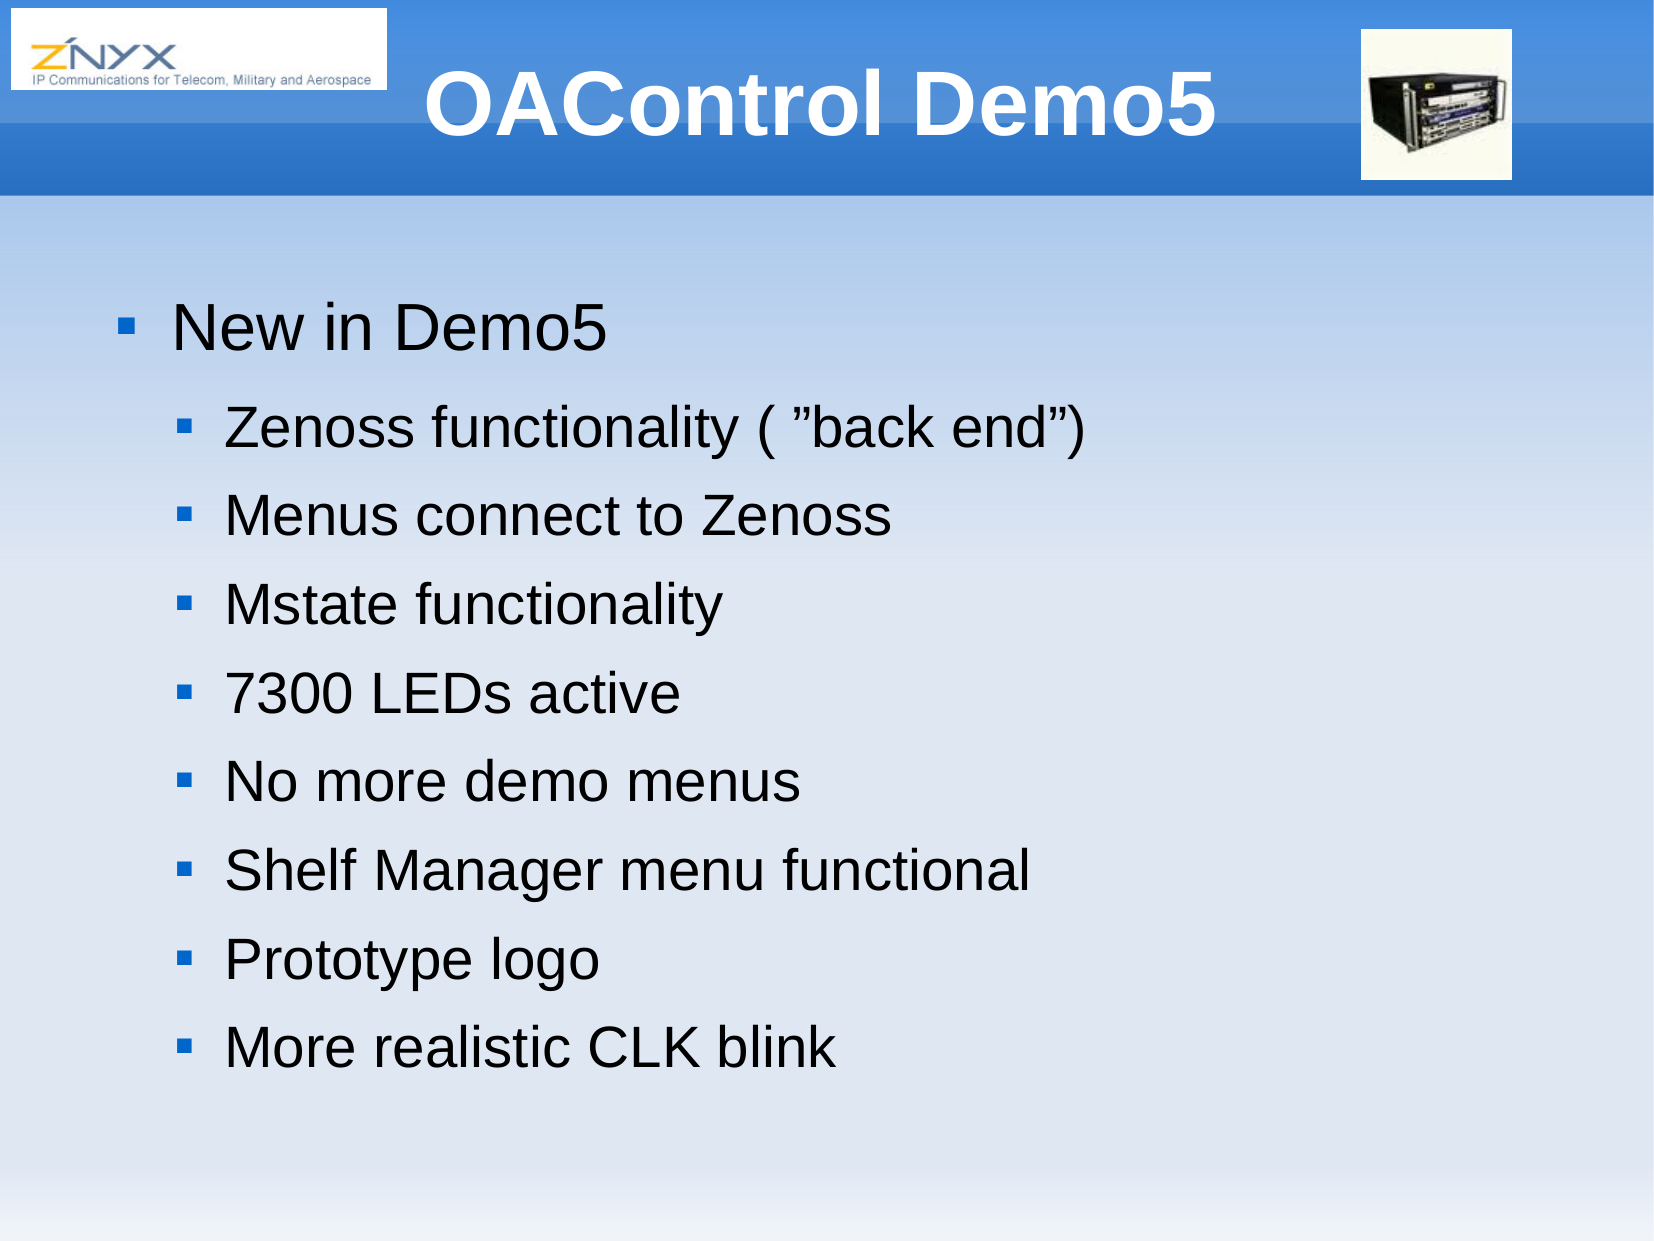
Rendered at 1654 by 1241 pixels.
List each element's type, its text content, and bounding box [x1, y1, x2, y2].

title OAControl Demo5 [76, 0, 1565, 208]
picture [0, 0, 1654, 1241]
list New in Demo5 Zenoss functionality ( ”back end”) Menus connect to Zenoss Mstate functionality 7300 LEDs active No more demo menus Shelf Manager menu functional Prototype logo More realistic CLK blink [82, 290, 1571, 1109]
